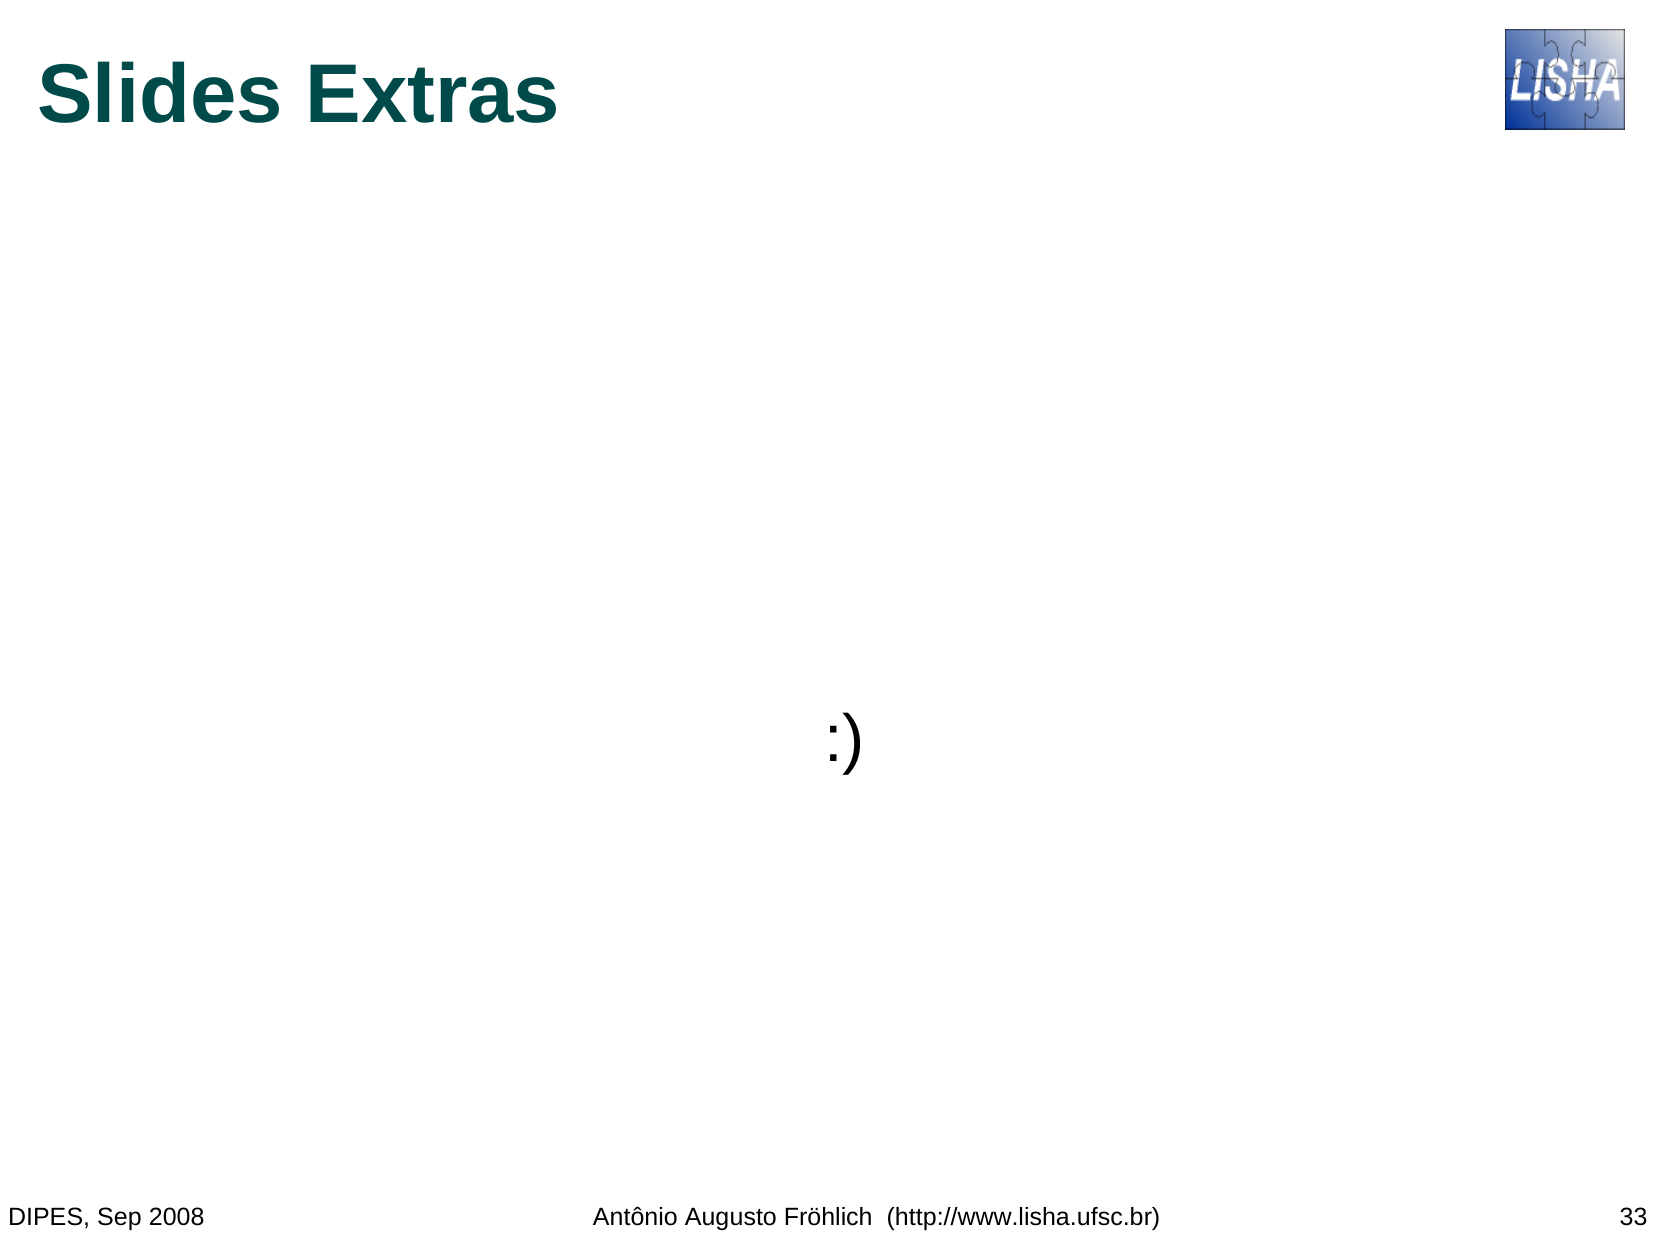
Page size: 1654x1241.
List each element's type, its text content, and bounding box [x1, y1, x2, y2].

picture [1505, 29, 1625, 130]
title Slides Extras [37, 37, 1426, 151]
subtitle :) [59, 295, 1595, 1182]
